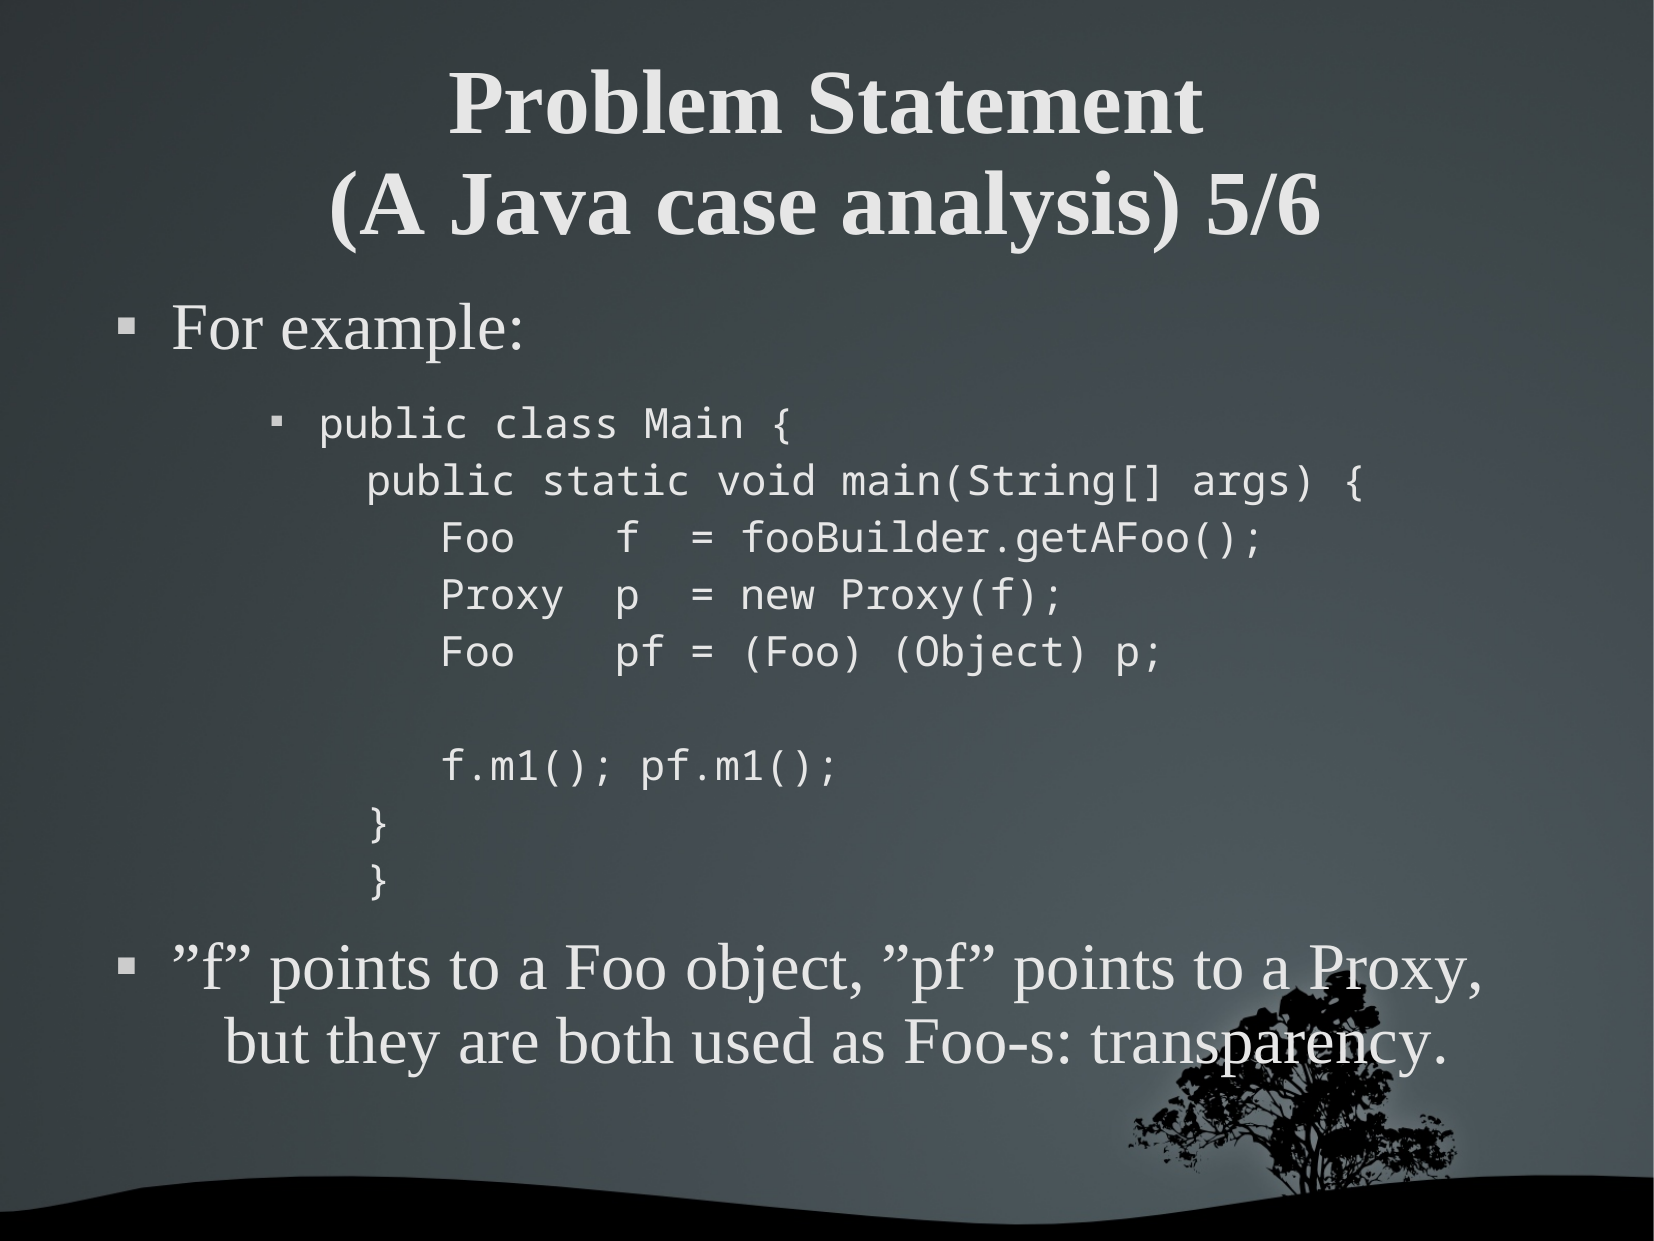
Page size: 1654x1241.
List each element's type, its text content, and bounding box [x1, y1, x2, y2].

title Problem Statement (A Java case analysis) 5/6 [82, 33, 1571, 273]
list For example: public class Main { public static void main(String[] args) { Foo f = fooBuilder.getAFoo(); Proxy p = new Proxy(f); Foo pf = (Foo) (Object) p; f.m1(); pf.m1(); } } ”f” points to a Foo object, ”pf” points to a Proxy, but they are both used as Foo-s: transparency. [82, 290, 1571, 1094]
picture [0, 0, 1654, 1241]
